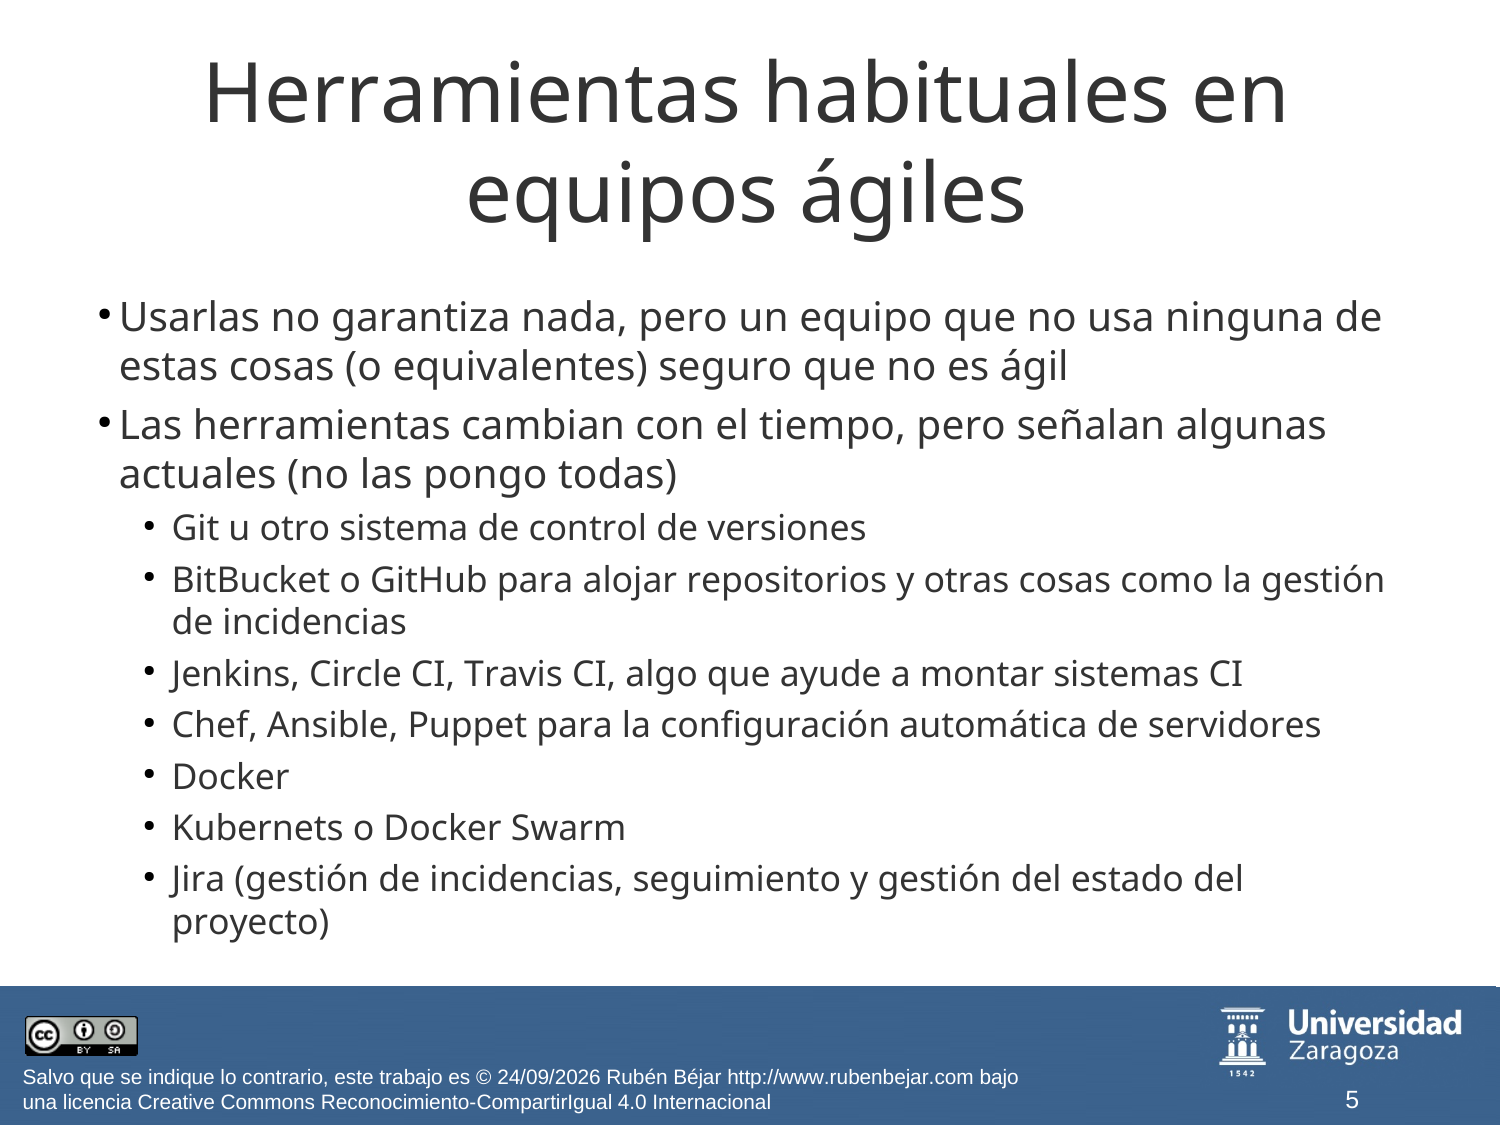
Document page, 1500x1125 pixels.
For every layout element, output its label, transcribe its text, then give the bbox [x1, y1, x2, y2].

picture [0, 986, 1500, 1125]
list Usarlas no garantiza nada, pero un equipo que no usa ninguna de estas cosas (o equivalentes) seguro que no es ágil Las herramientas cambian con el tiempo, pero señalan algunas actuales (no las pongo todas) Git u otro sistema de control de versiones BitBucket o GitHub para alojar repositorios y otras cosas como la gestión de incidencias Jenkins, Circle CI, Travis CI, algo que ayude a montar sistemas CI Chef, Ansible, Puppet para la configuración automática de servidores Docker Kubernets o Docker Swarm Jira (gestión de incidencias, seguimiento y gestión del estado del proyecto) [82, 283, 1418, 957]
title Herramientas habituales en equipos ágiles [74, 20, 1420, 257]
